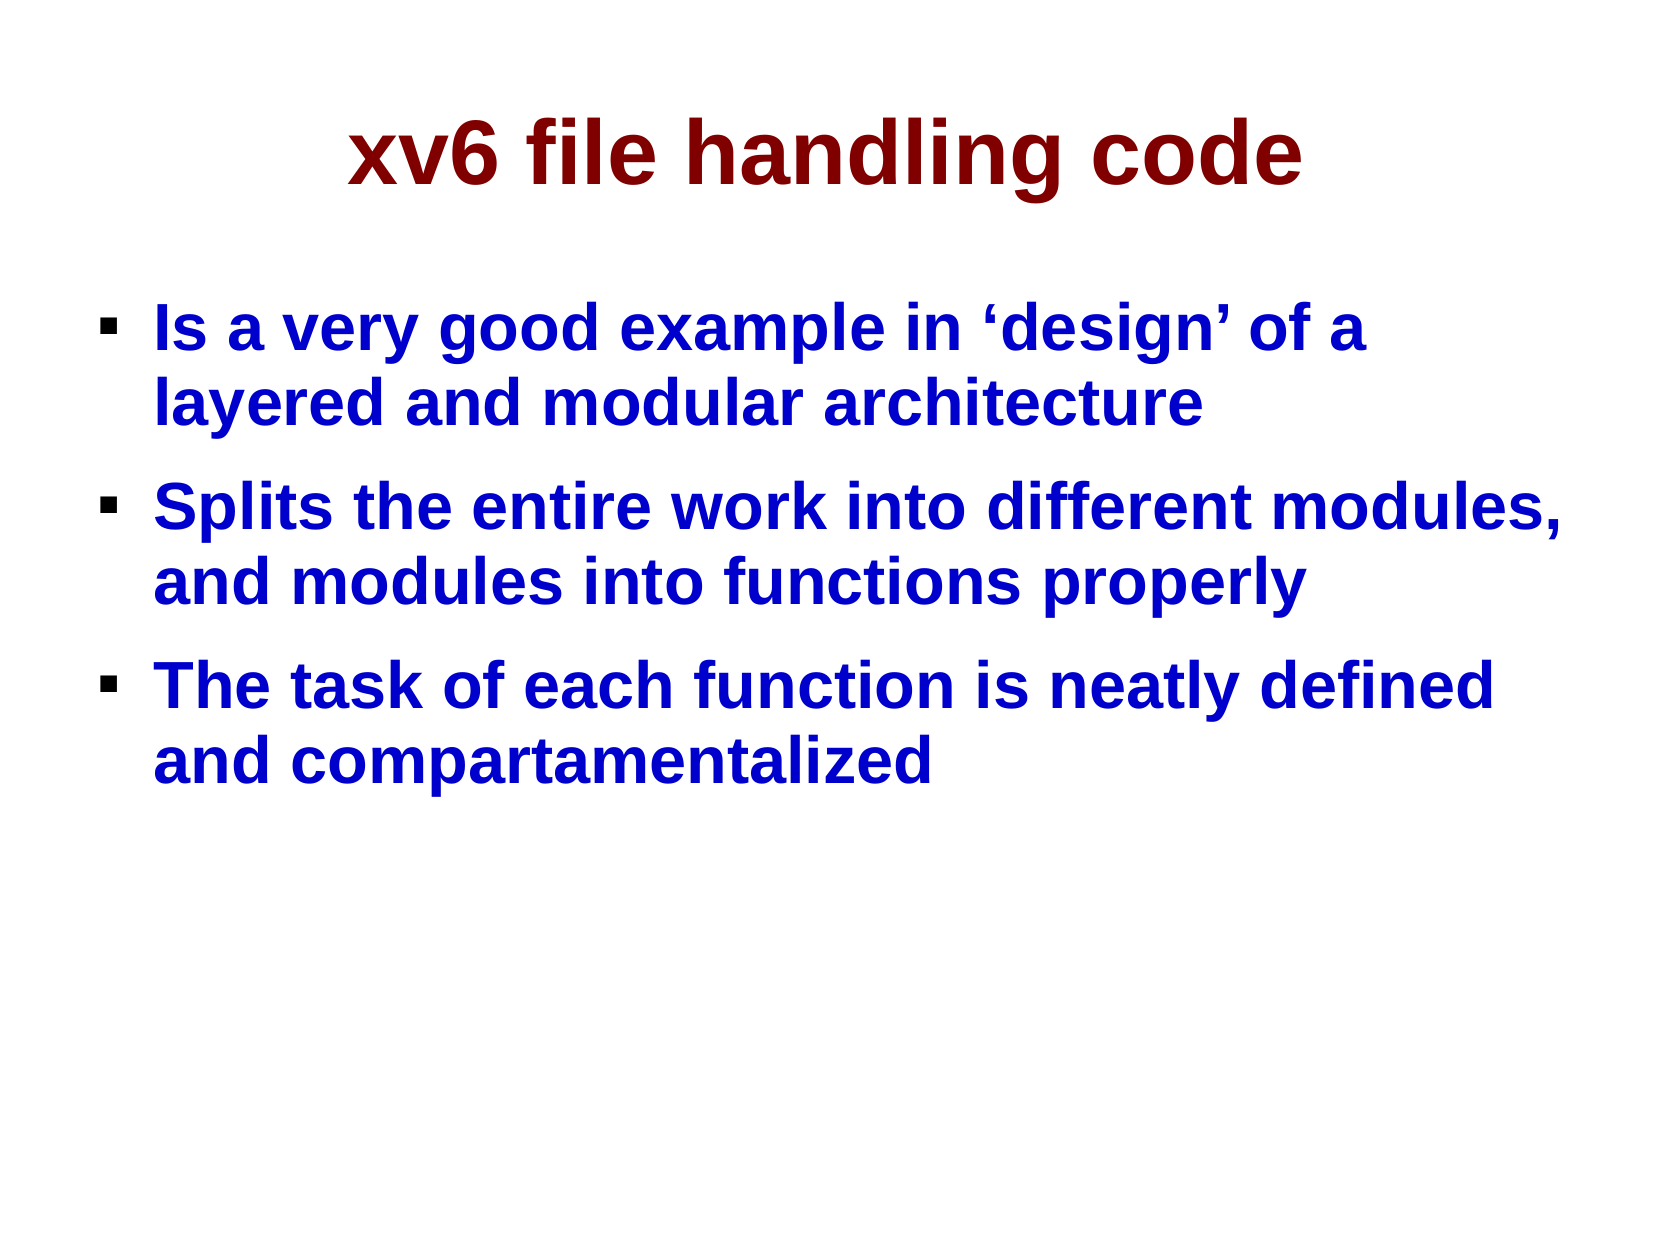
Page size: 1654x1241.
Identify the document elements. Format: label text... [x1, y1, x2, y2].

title xv6 file handling code [82, 49, 1571, 257]
list Is a very good example in ‘design’ of a layered and modular architecture Splits the entire work into different modules, and modules into functions properly The task of each function is neatly defined and compartamentalized [82, 290, 1571, 1010]
